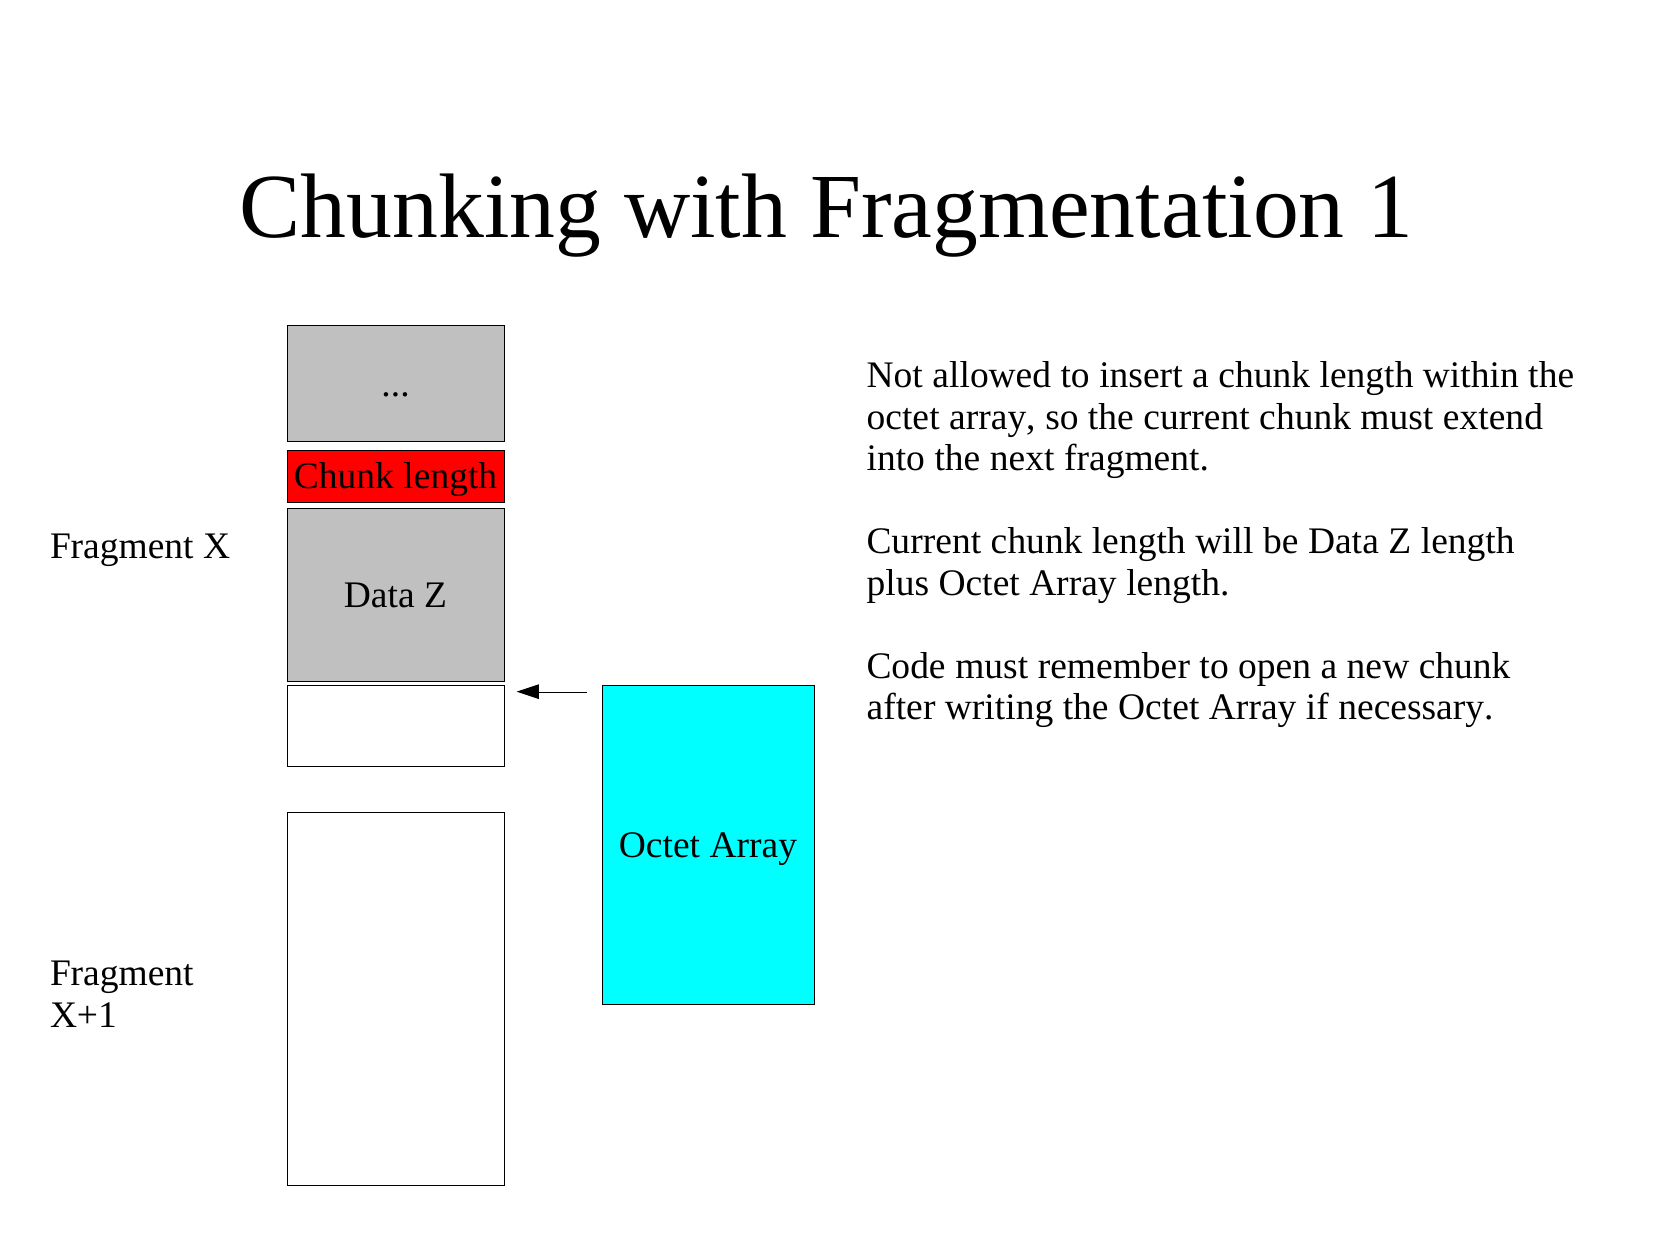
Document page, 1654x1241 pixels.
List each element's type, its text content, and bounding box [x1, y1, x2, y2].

text_box Fragment X+1 [49, 952, 259, 1044]
text_box Octet Array [602, 685, 815, 1005]
text_box ... [287, 325, 505, 442]
text_box Not allowed to insert a chunk length within the octet array, so the current chunk must extend into the next fragment. Current chunk length will be Data Z length plus Octet Array length. Code must remember to open a new chunk after writing the Octet Array if necessary. [866, 354, 1578, 764]
text_box Chunk length [287, 450, 505, 503]
text_box Data Z [287, 508, 505, 682]
title Chunking with Fragmentation 1 [121, 102, 1534, 311]
text_box Fragment X [49, 525, 259, 571]
